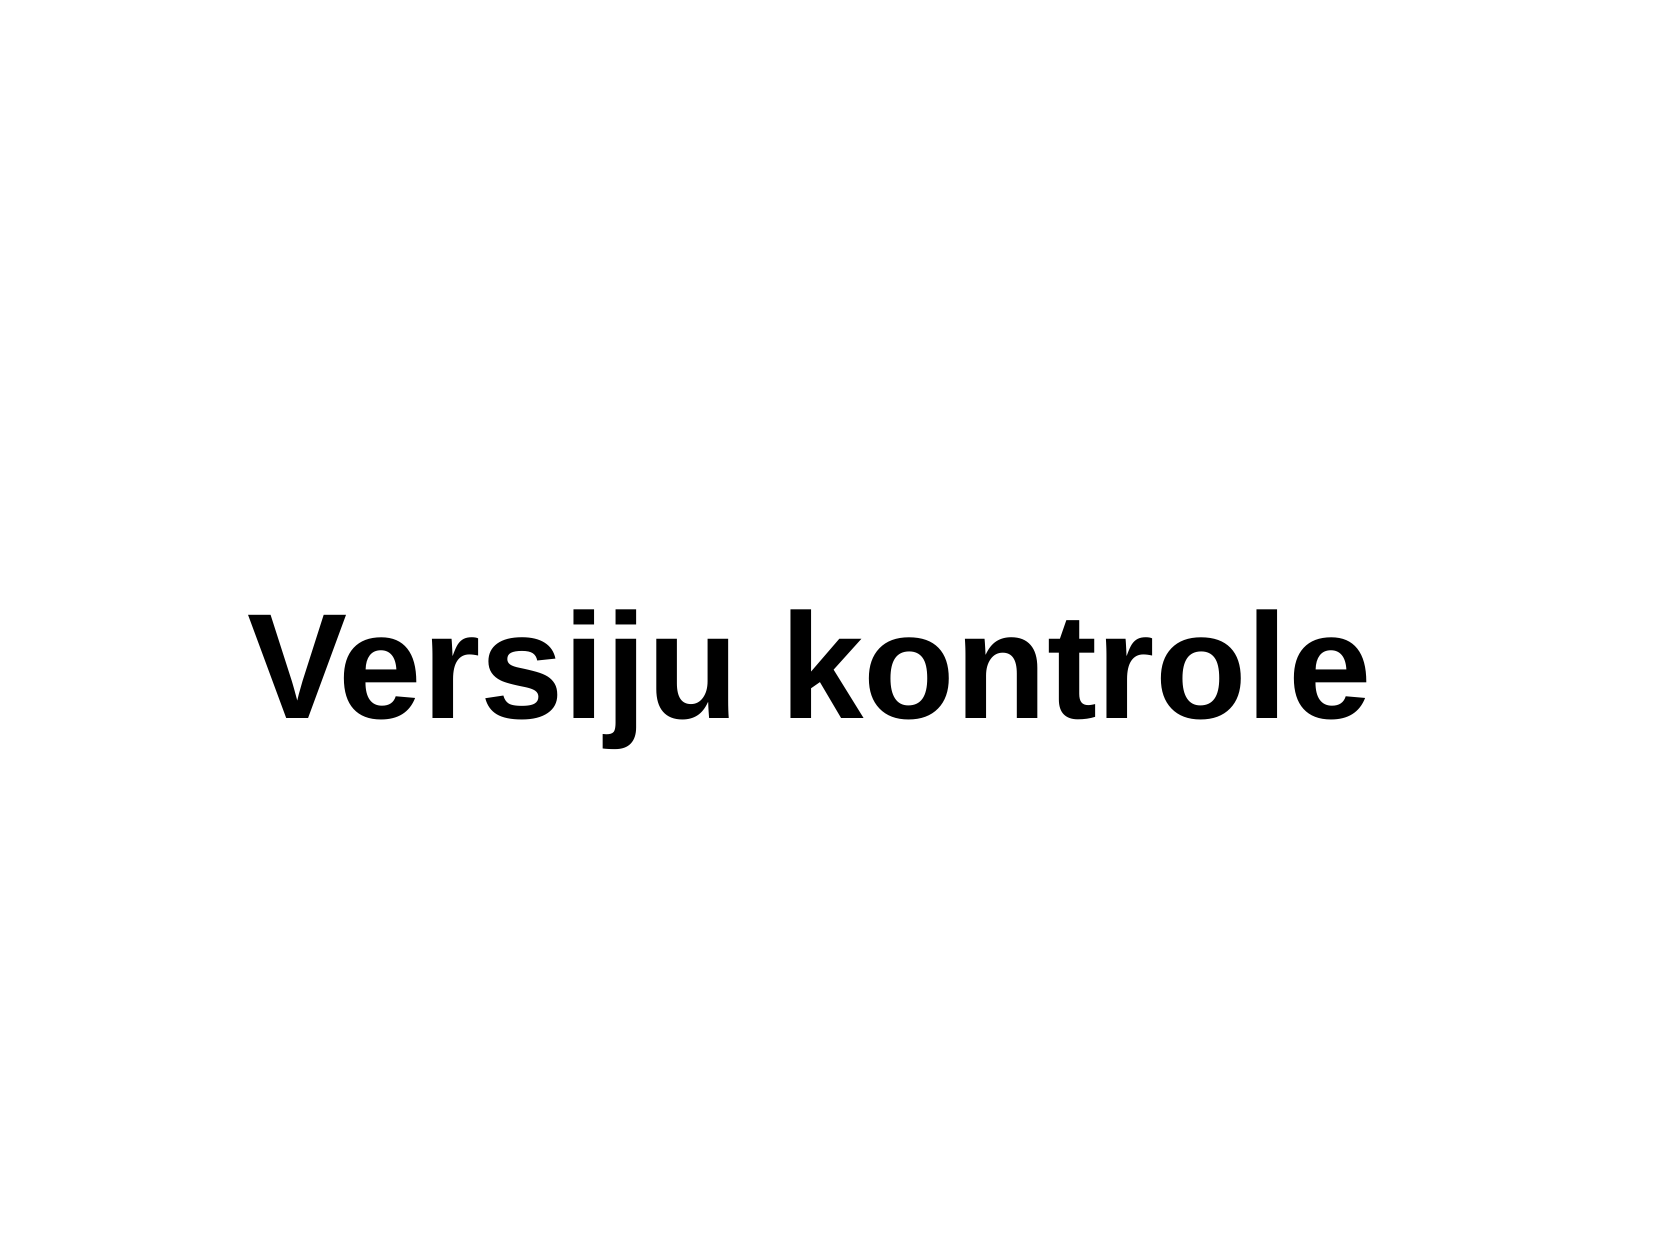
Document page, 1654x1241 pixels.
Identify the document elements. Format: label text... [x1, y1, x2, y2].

subtitle Versiju kontrole [82, 307, 1538, 1027]
